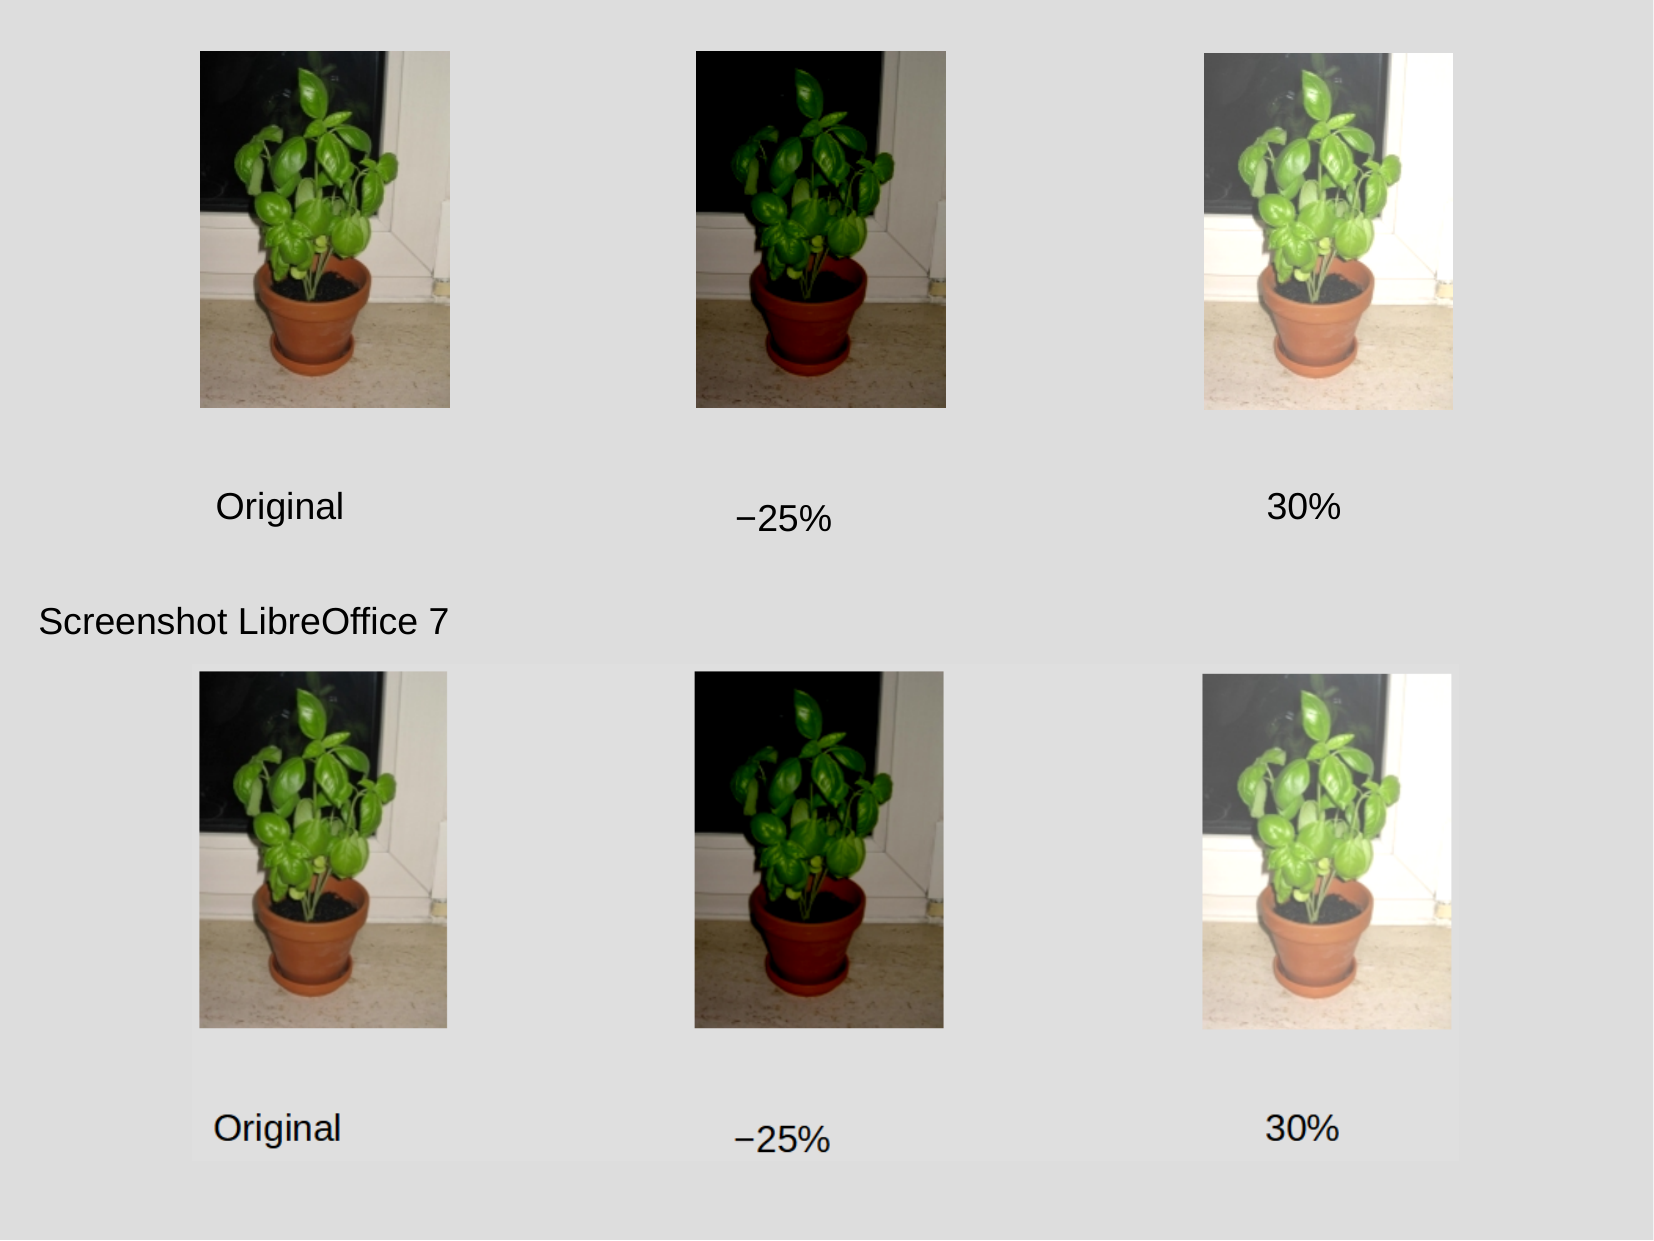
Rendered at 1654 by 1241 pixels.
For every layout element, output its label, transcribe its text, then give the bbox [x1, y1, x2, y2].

text_box 30% [1251, 478, 1357, 536]
picture [192, 664, 1459, 1161]
picture [200, 51, 450, 408]
text_box −25% [720, 490, 847, 547]
picture [696, 51, 946, 408]
picture [1204, 53, 1453, 410]
text_box Screenshot LibreOffice 7 [23, 592, 839, 650]
text_box Original [200, 478, 360, 536]
